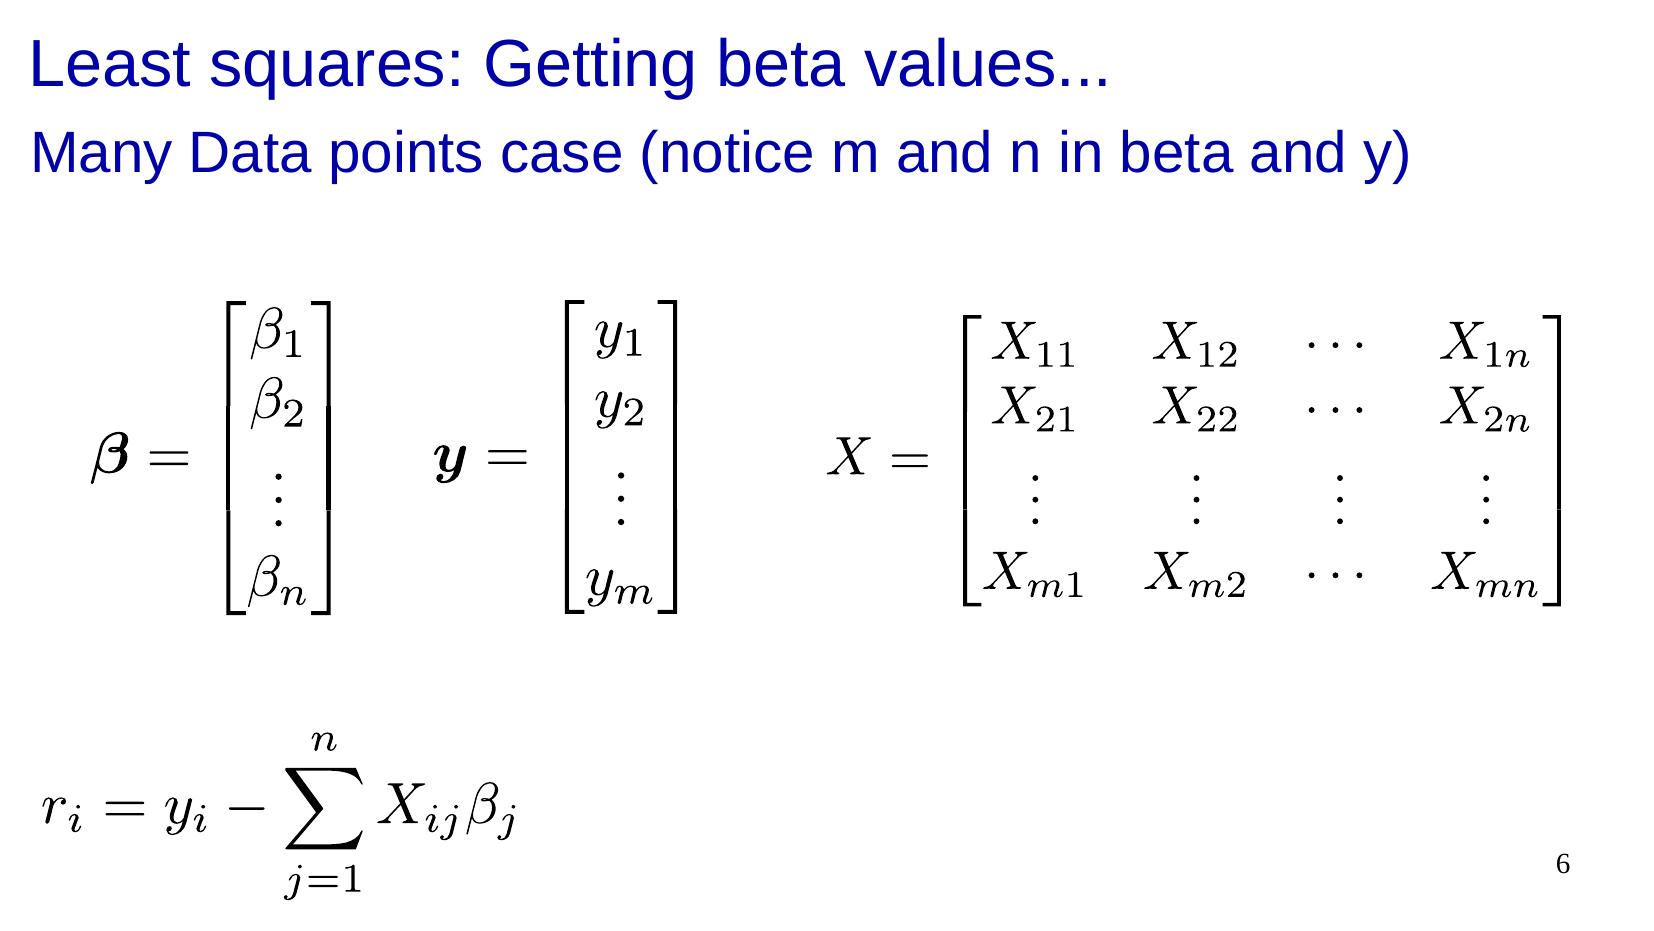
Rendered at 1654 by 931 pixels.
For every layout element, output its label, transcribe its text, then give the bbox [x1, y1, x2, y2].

text_box [89, 301, 350, 616]
text_box [825, 315, 1579, 607]
text_box [40, 732, 520, 901]
list Many Data points case (notice m and n in beta and y) [30, 120, 1645, 916]
title Least squares: Getting beta values... [28, 21, 1626, 106]
text_box [432, 300, 697, 614]
